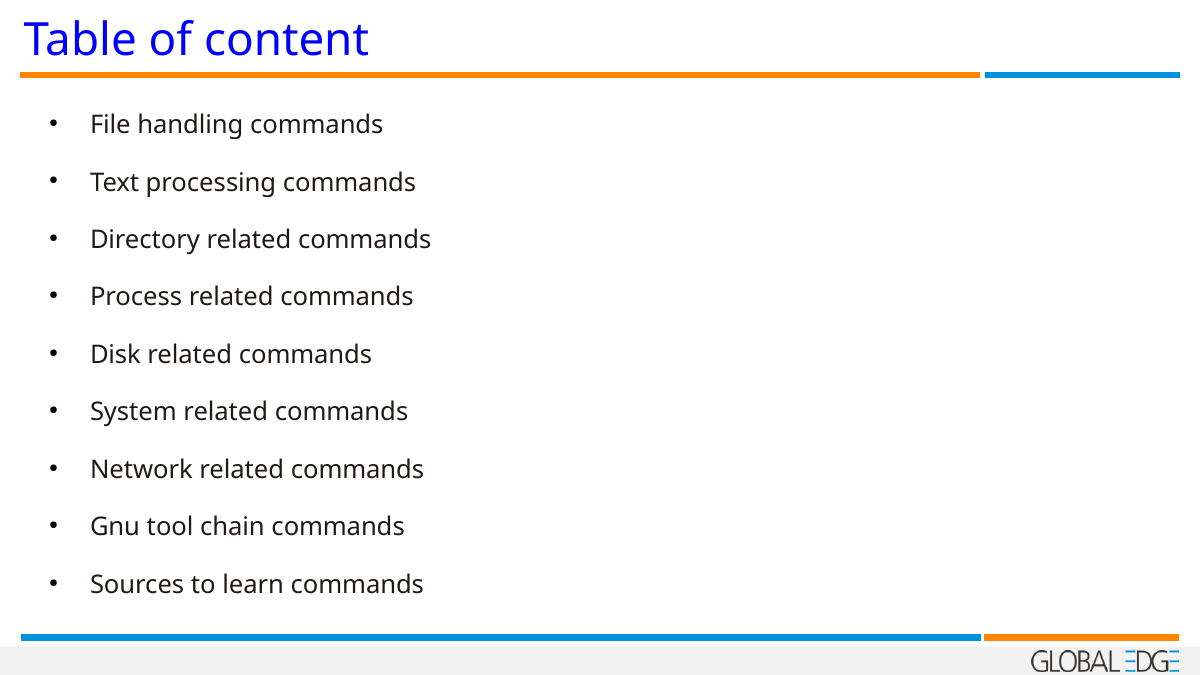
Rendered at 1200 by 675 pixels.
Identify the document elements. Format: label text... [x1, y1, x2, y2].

title Table of content [23, 11, 1099, 65]
picture [1031, 650, 1179, 672]
list File handling commands Text processing commands Directory related commands Process related commands Disk related commands System related commands Network related commands Gnu tool chain commands Sources to learn commands [35, 106, 1140, 603]
